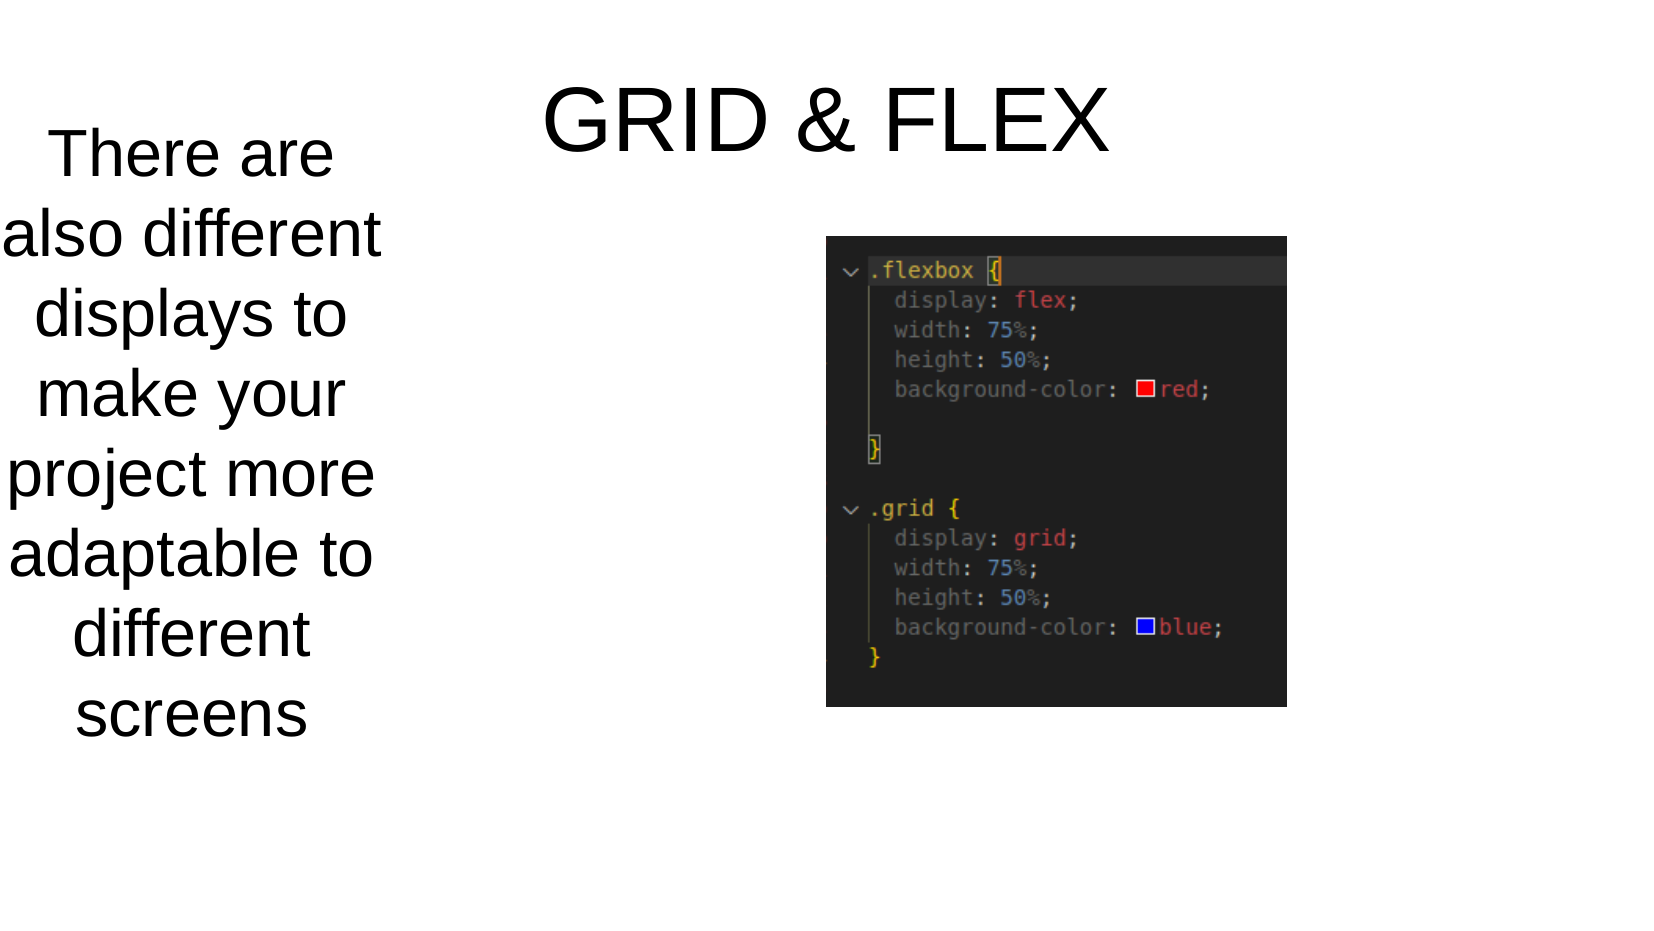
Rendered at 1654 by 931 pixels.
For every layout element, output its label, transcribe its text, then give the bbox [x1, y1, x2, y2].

picture [826, 236, 1287, 707]
title GRID & FLEX [384, 37, 1571, 193]
subtitle There are also different displays to make your project more adaptable to different screens [0, 0, 384, 916]
